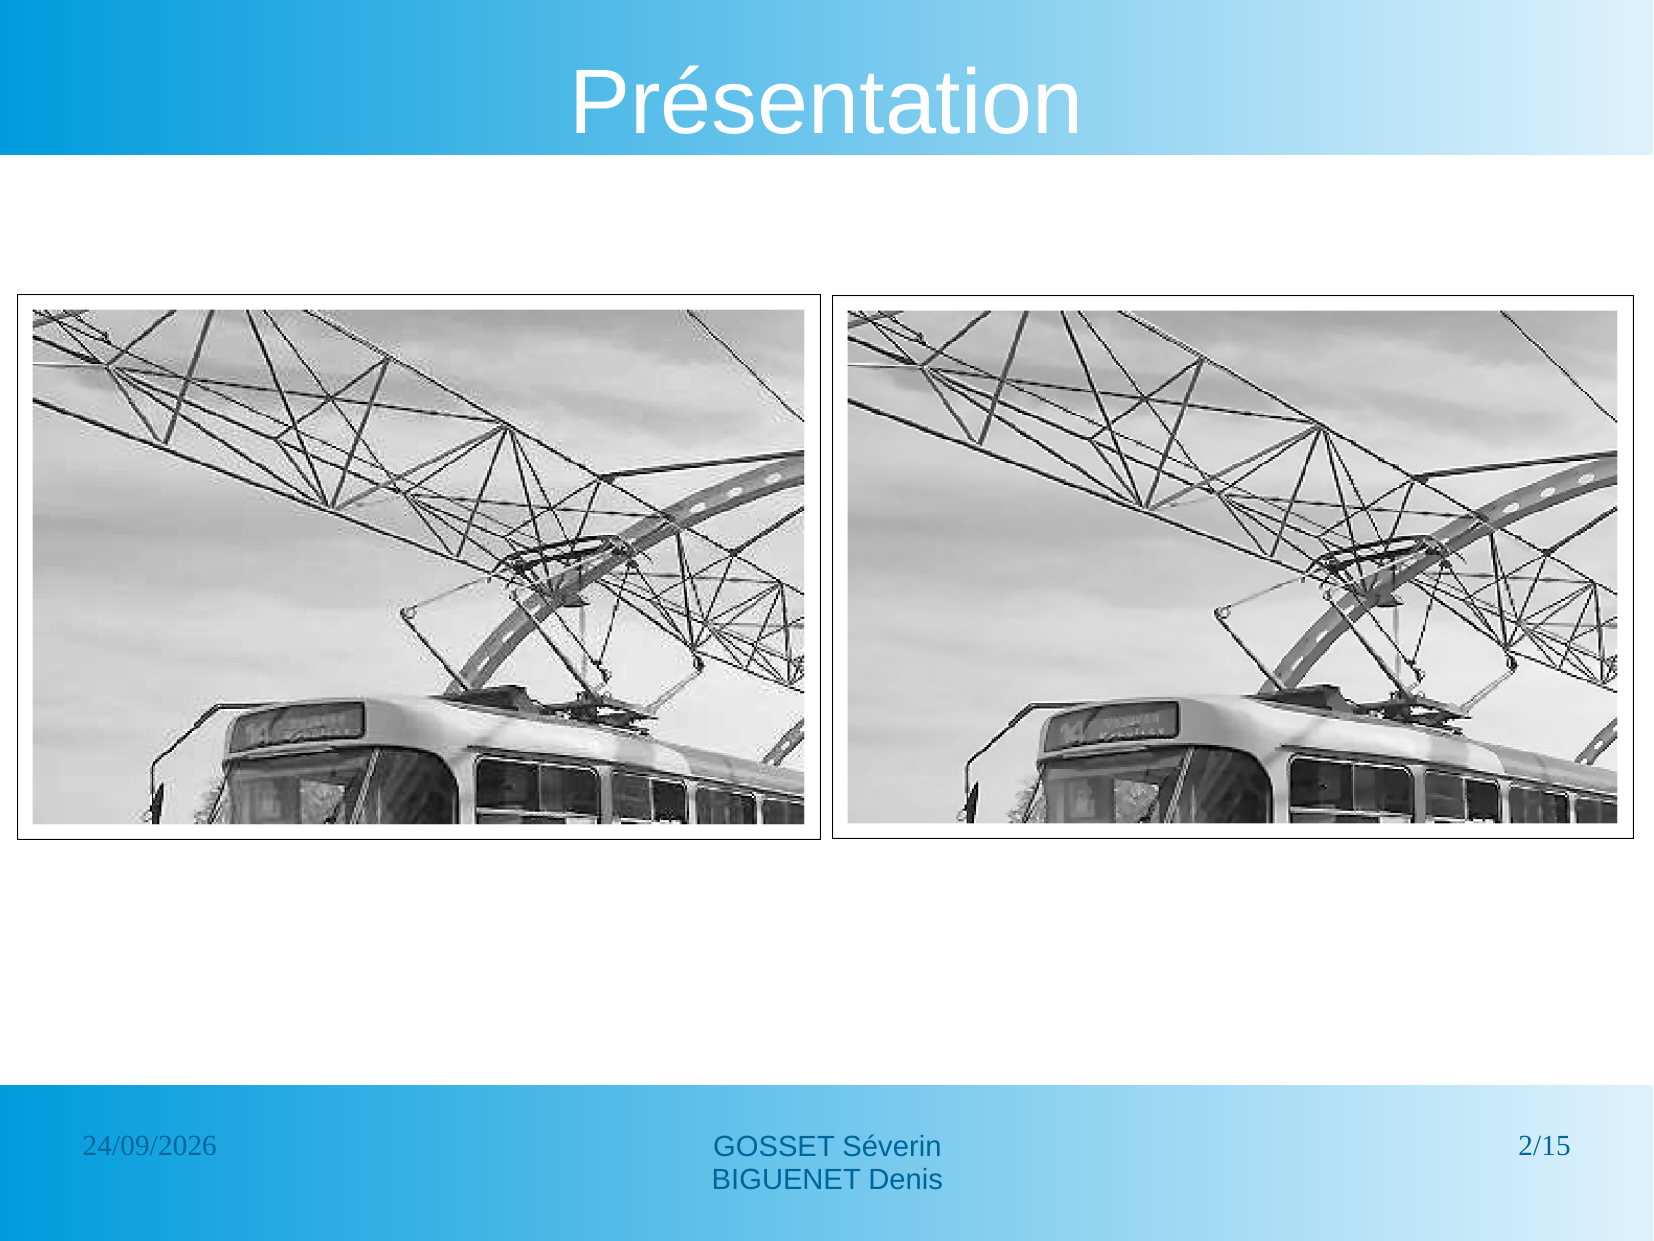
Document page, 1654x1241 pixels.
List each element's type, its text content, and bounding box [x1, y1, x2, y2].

title Présentation [82, 49, 1571, 155]
picture [832, 295, 1634, 839]
picture [17, 294, 821, 840]
